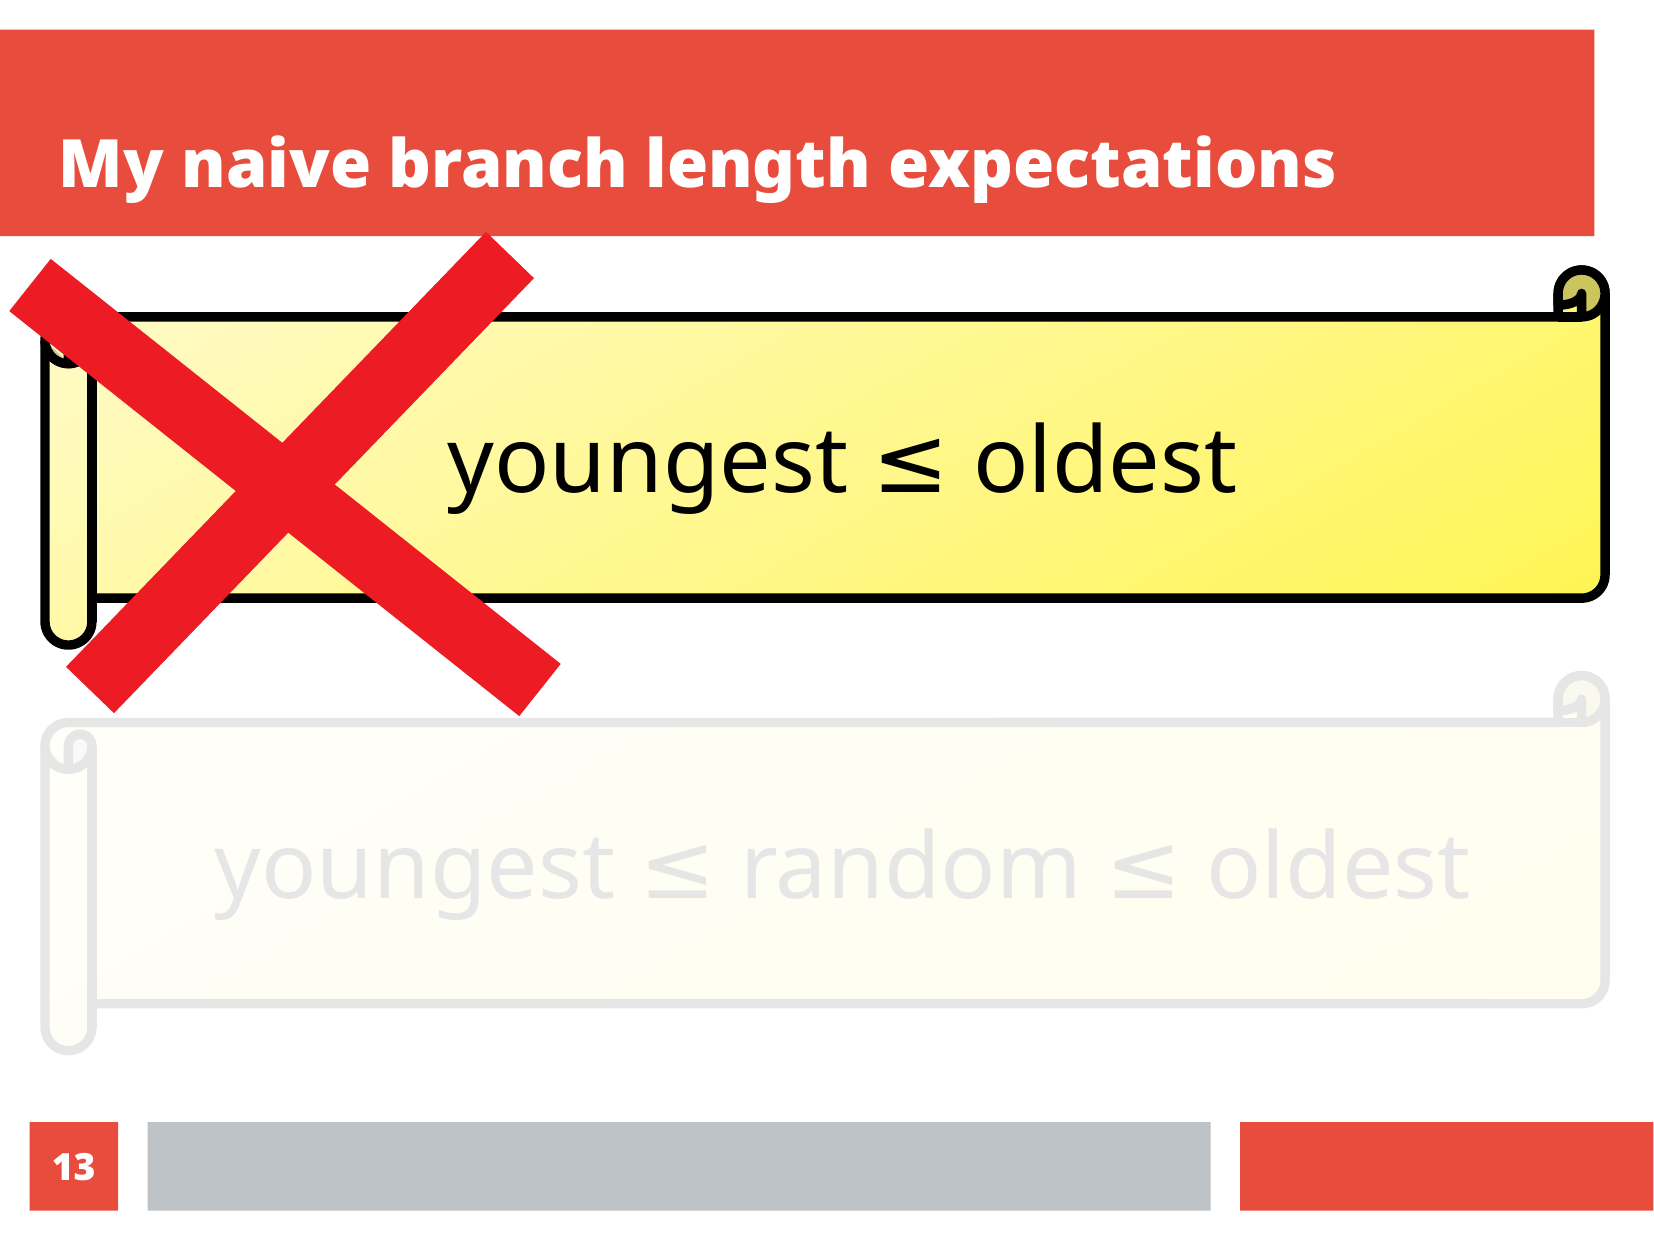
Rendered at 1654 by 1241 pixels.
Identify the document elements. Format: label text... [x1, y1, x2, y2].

text_box youngest ≤ oldest [92, 378, 234, 599]
text_box youngest ≤ oldest [45, 348, 92, 646]
text_box youngest ≤ oldest [226, 534, 370, 599]
text_box [15, 660, 1636, 1096]
title My naive branch length expectations [59, 59, 1595, 207]
text_box youngest ≤ oldest [124, 316, 403, 442]
text_box youngest ≤ oldest [336, 295, 1606, 599]
